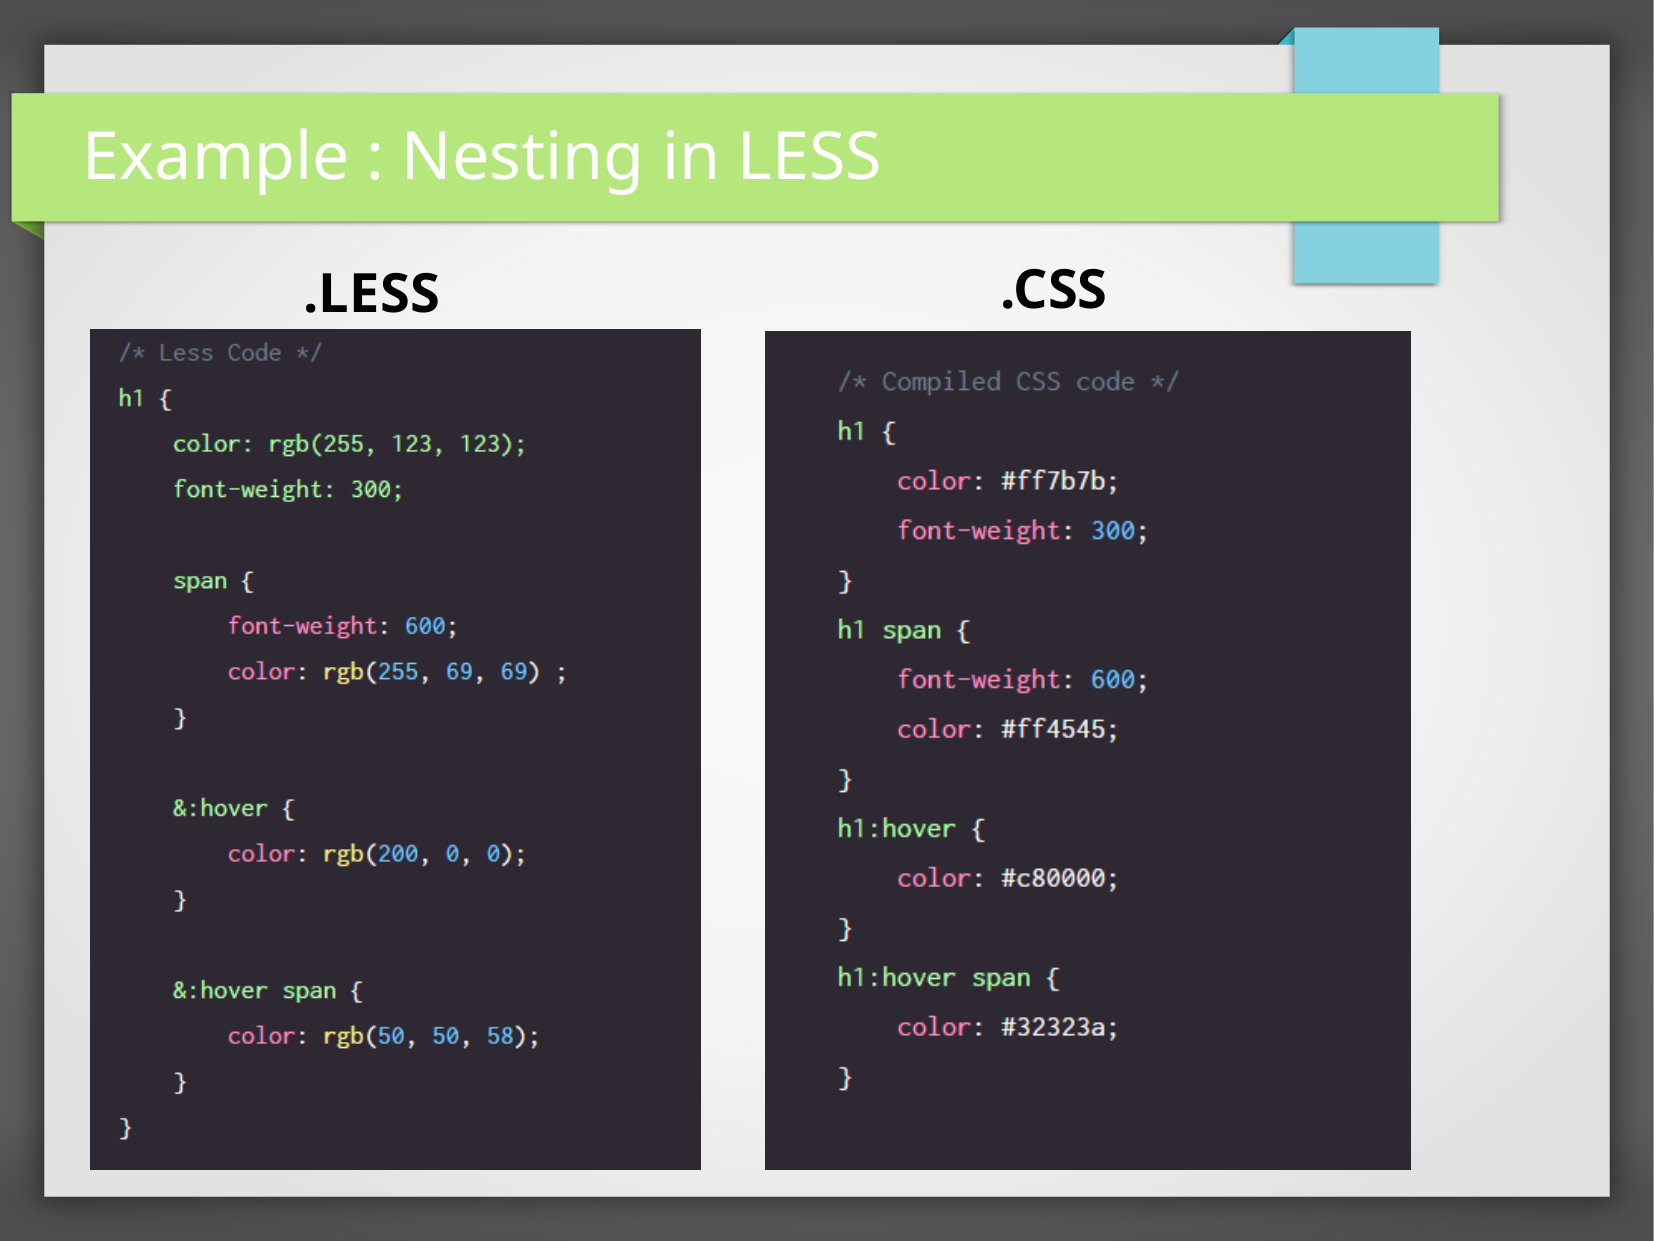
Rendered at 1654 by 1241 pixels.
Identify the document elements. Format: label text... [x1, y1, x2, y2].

title Example : Nesting in LESS [82, 94, 1264, 213]
picture [0, 0, 1654, 1241]
list .LESS [232, 255, 526, 336]
list .CSS [930, 250, 1179, 361]
